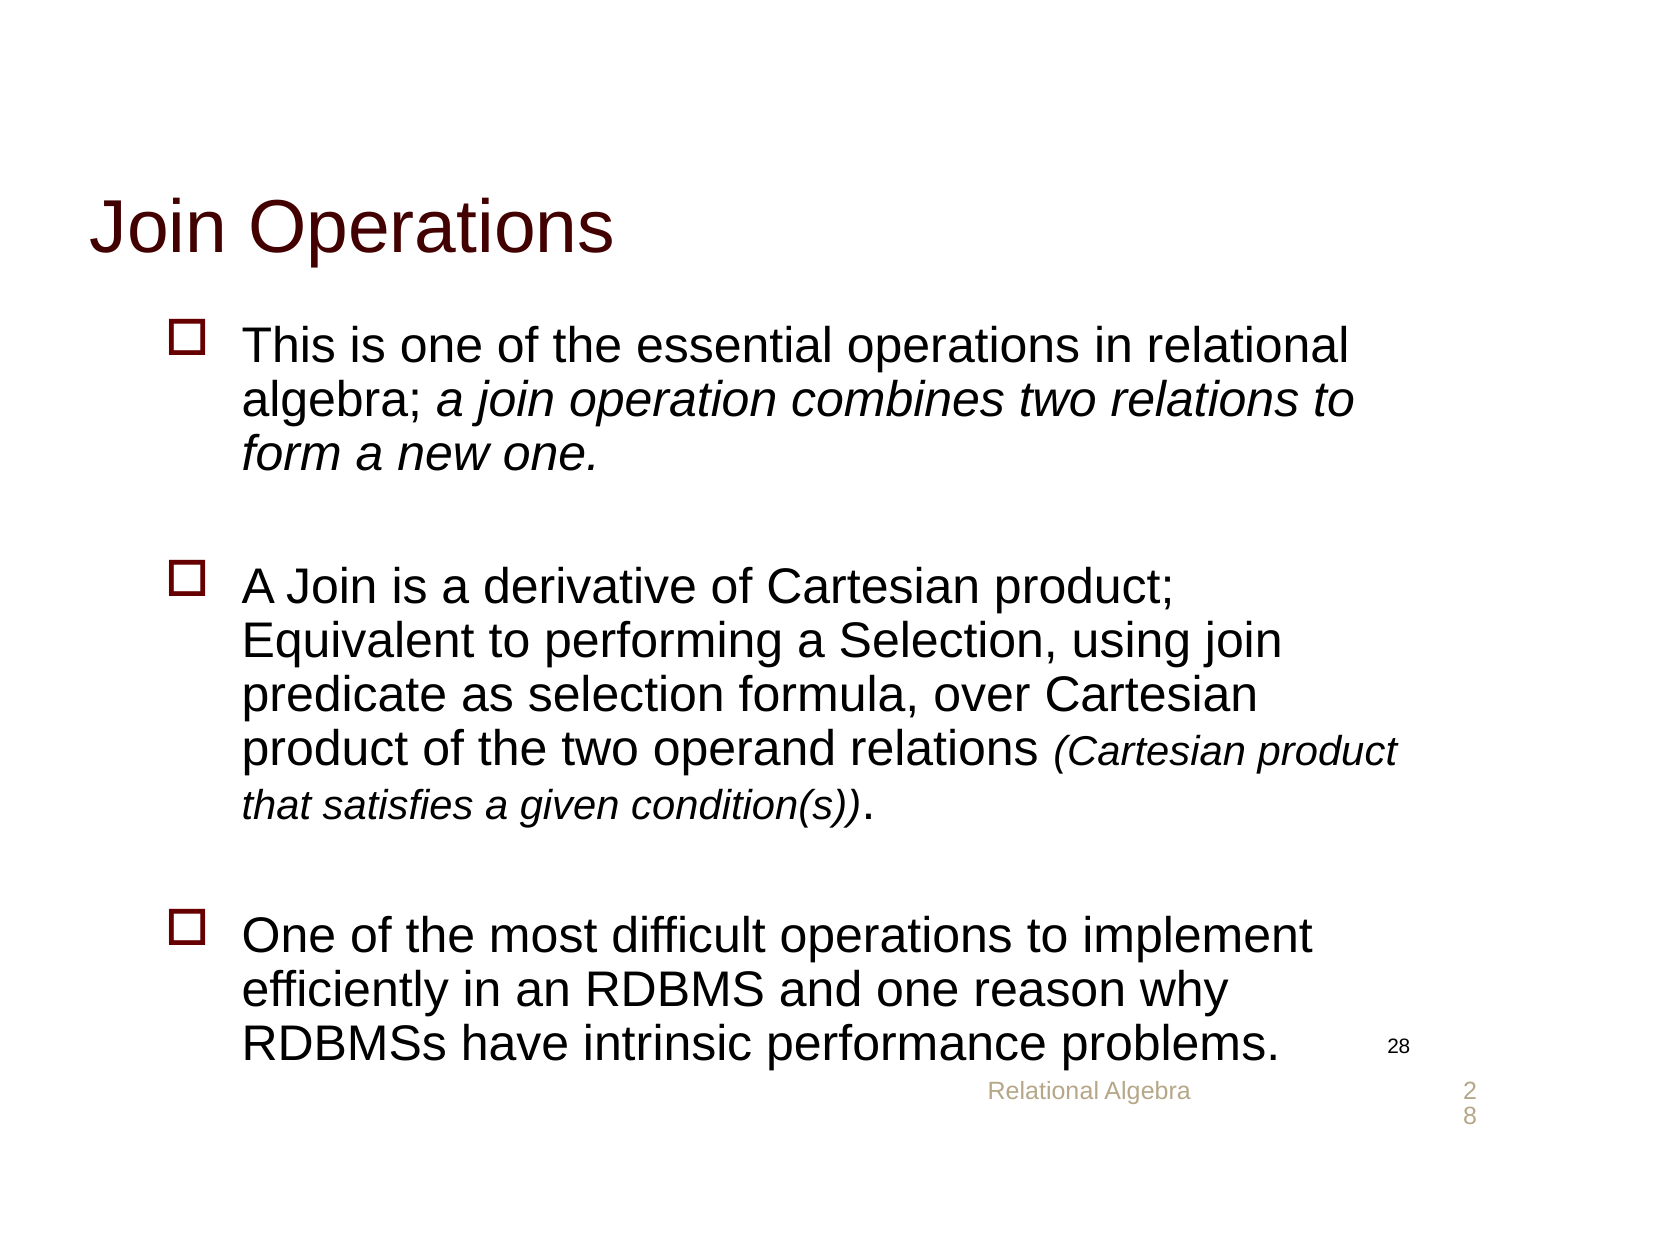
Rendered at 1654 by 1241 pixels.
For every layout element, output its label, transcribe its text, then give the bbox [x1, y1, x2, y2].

text_box This is one of the essential operations in relational algebra; a join operation combines two relations to form a new one. A Join is a derivative of Cartesian product; Equivalent to performing a Selection, using join predicate as selection formula, over Cartesian product of the two operand relations (Cartesian product that satisfies a given condition(s)). One of the most difficult operations to implement efficiently in an RDBMS and one reason why RDBMSs have intrinsic performance problems. [150, 312, 1426, 1075]
text_box Join Operations [75, 87, 1426, 276]
text_box Relational Algebra [937, 1034, 1413, 1113]
text_box <number> [1413, 1034, 1489, 1113]
text_box <number> [1112, 1025, 1426, 1034]
